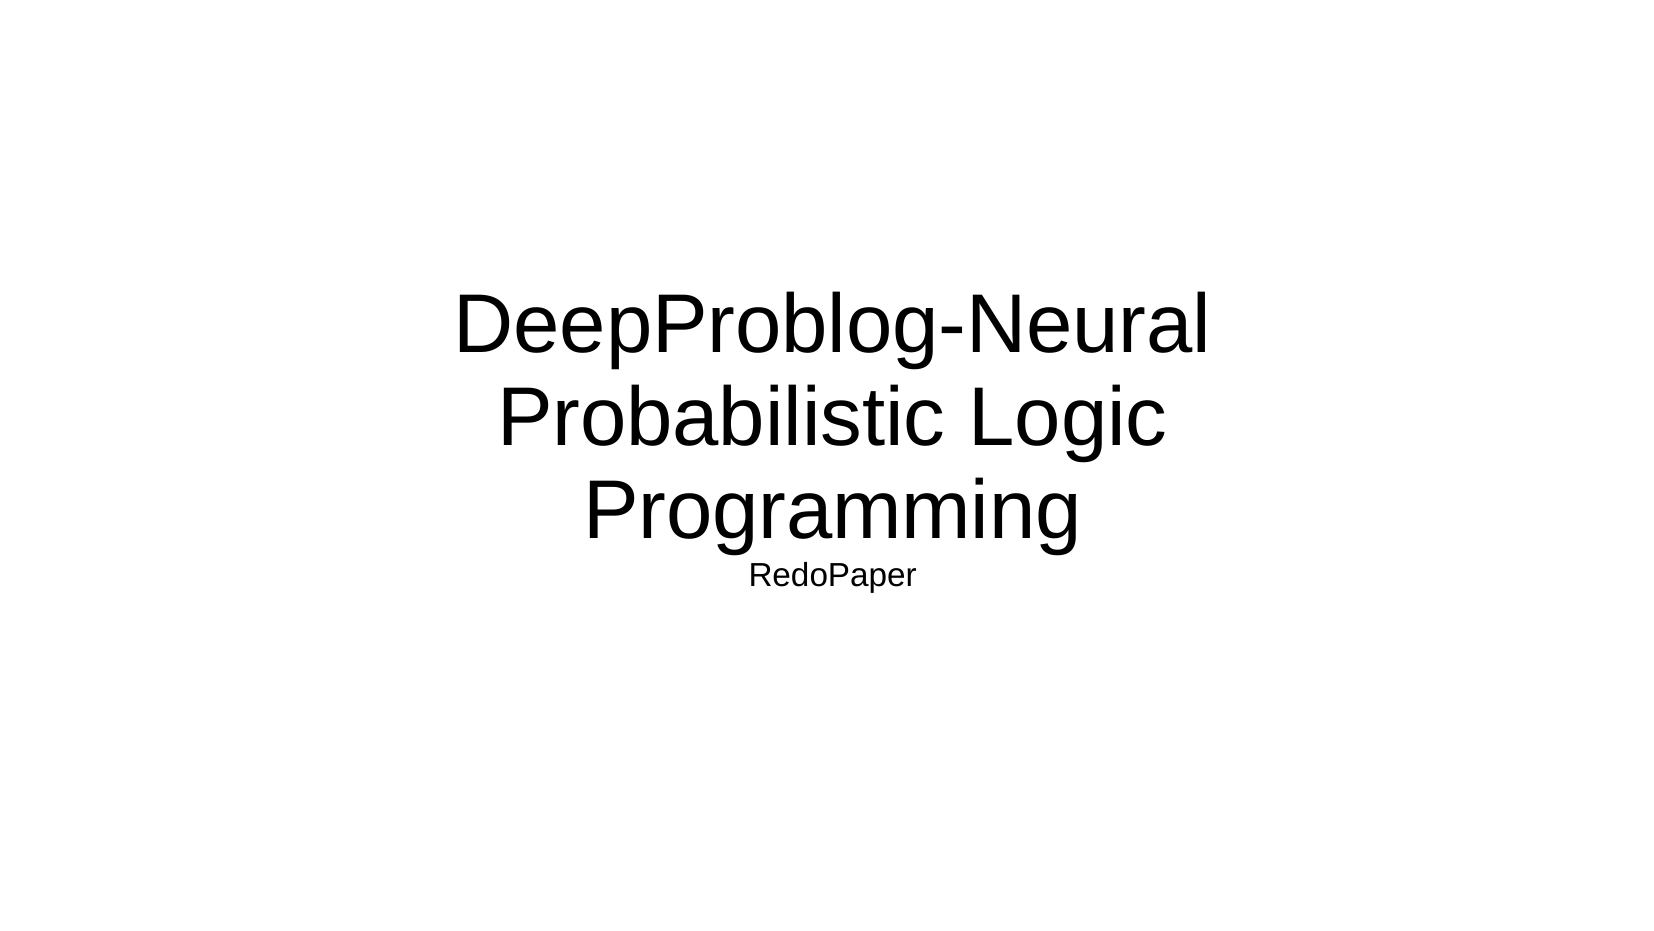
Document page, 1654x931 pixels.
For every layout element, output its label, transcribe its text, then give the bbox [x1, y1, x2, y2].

subtitle DeepProblog-Neural Probabilistic Logic Programming RedoPaper [366, 165, 1300, 705]
